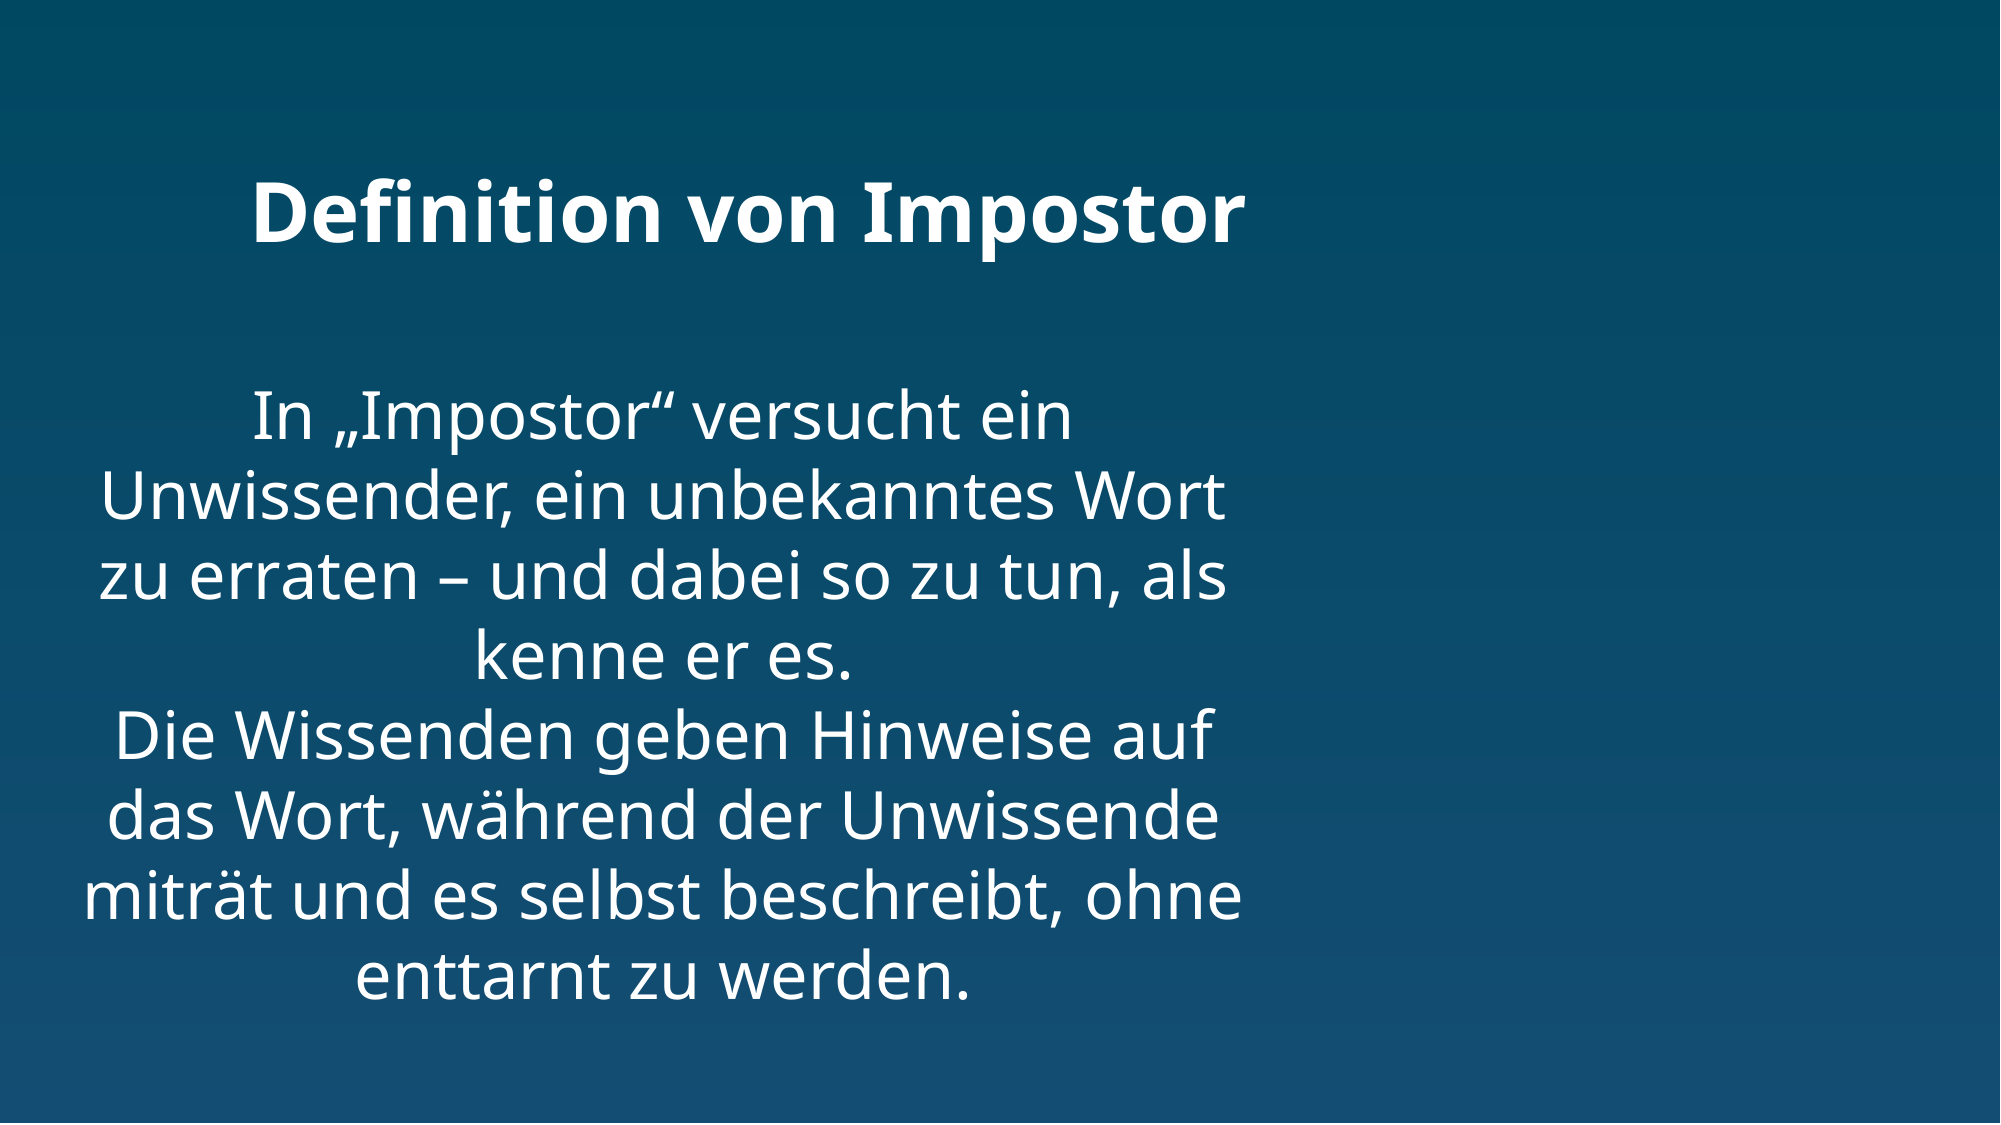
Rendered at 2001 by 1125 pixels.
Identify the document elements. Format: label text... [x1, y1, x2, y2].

text_box [0, 0, 2000, 1122]
text_box In „Impostor“ versucht ein Unwissender, ein unbekanntes Wort zu erraten – und dabei so zu tun, als kenne er es. Die Wissenden geben Hinweise auf das Wort, während der Unwissende miträt und es selbst beschreibt, ohne enttarnt zu werden. [56, 366, 1272, 1002]
text_box Definition von Impostor [235, 149, 1839, 269]
